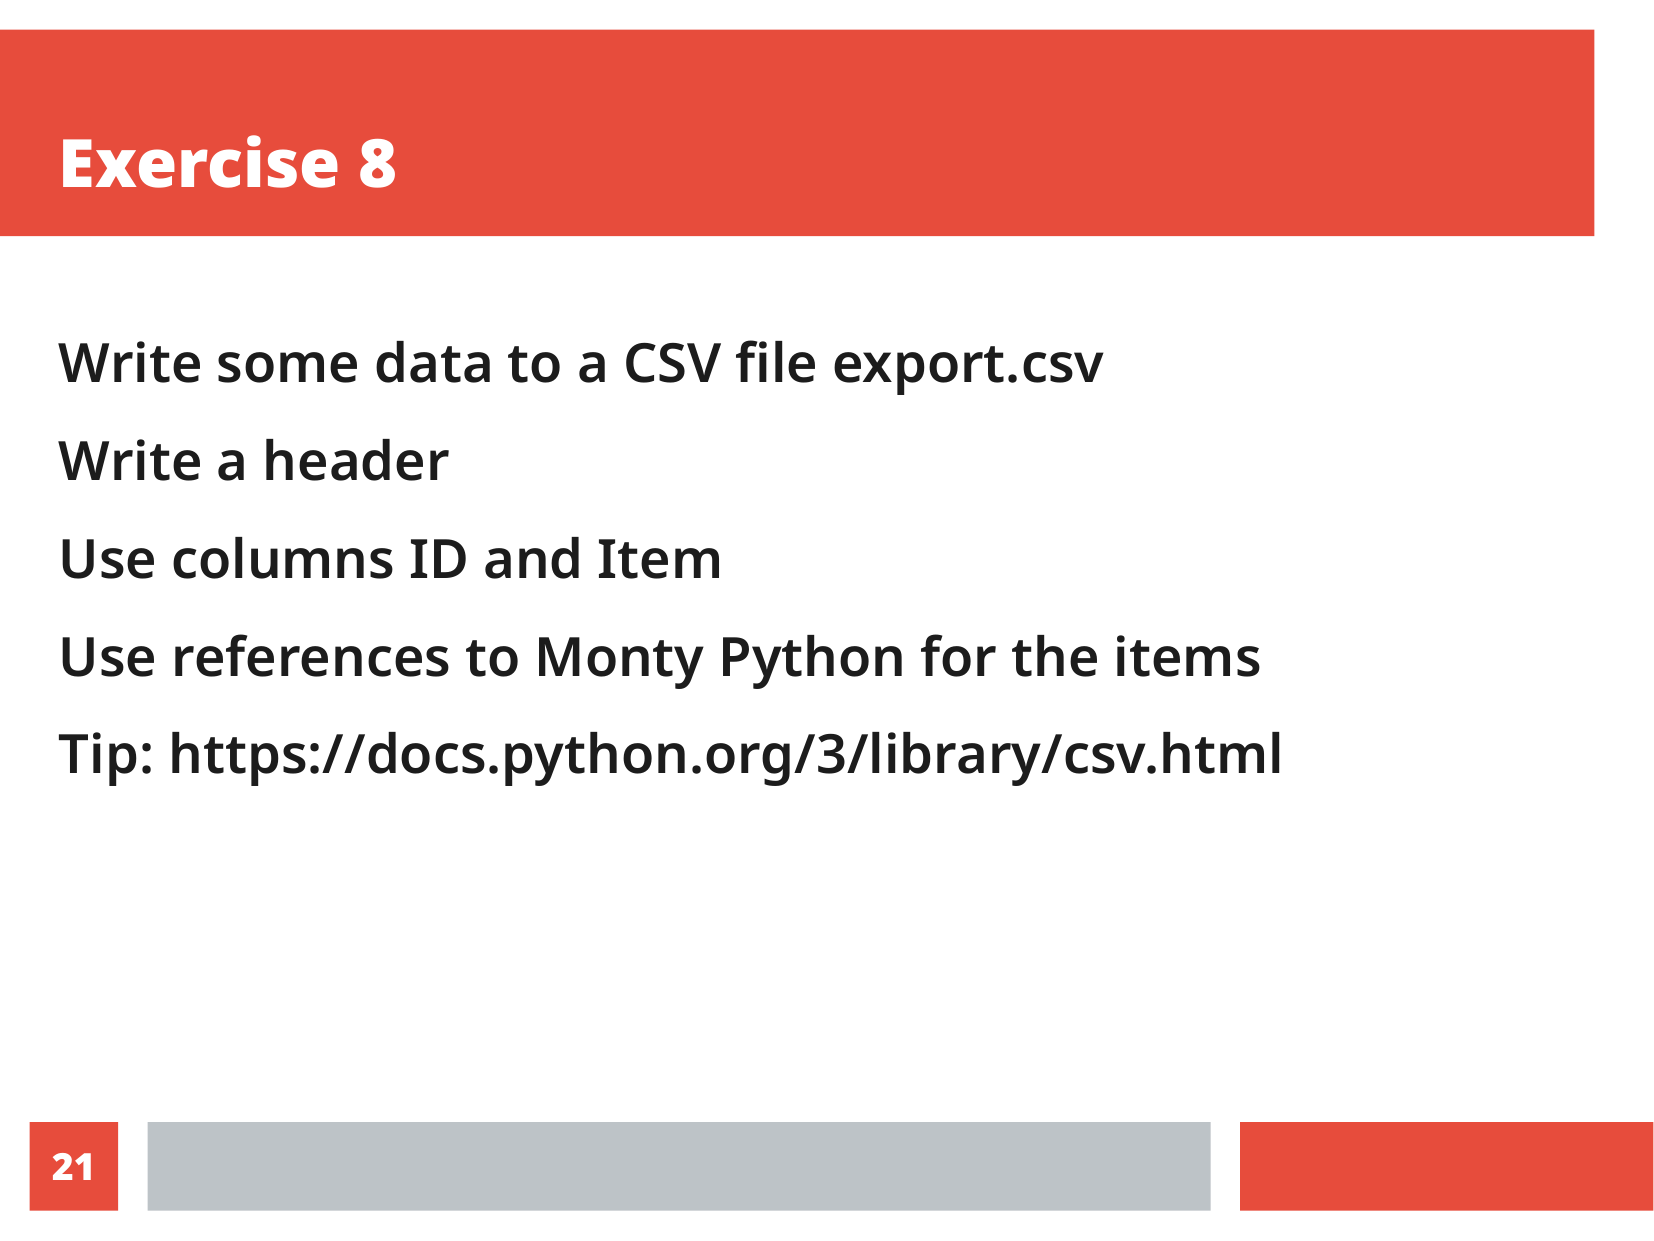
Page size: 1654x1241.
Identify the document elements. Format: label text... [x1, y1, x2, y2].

title Exercise 8 [59, 59, 1595, 207]
list Write some data to a CSV file export.csv Write a header Use columns ID and Item Use references to Monty Python for the items Tip: https://docs.python.org/3/library/csv.html [59, 324, 1565, 1093]
